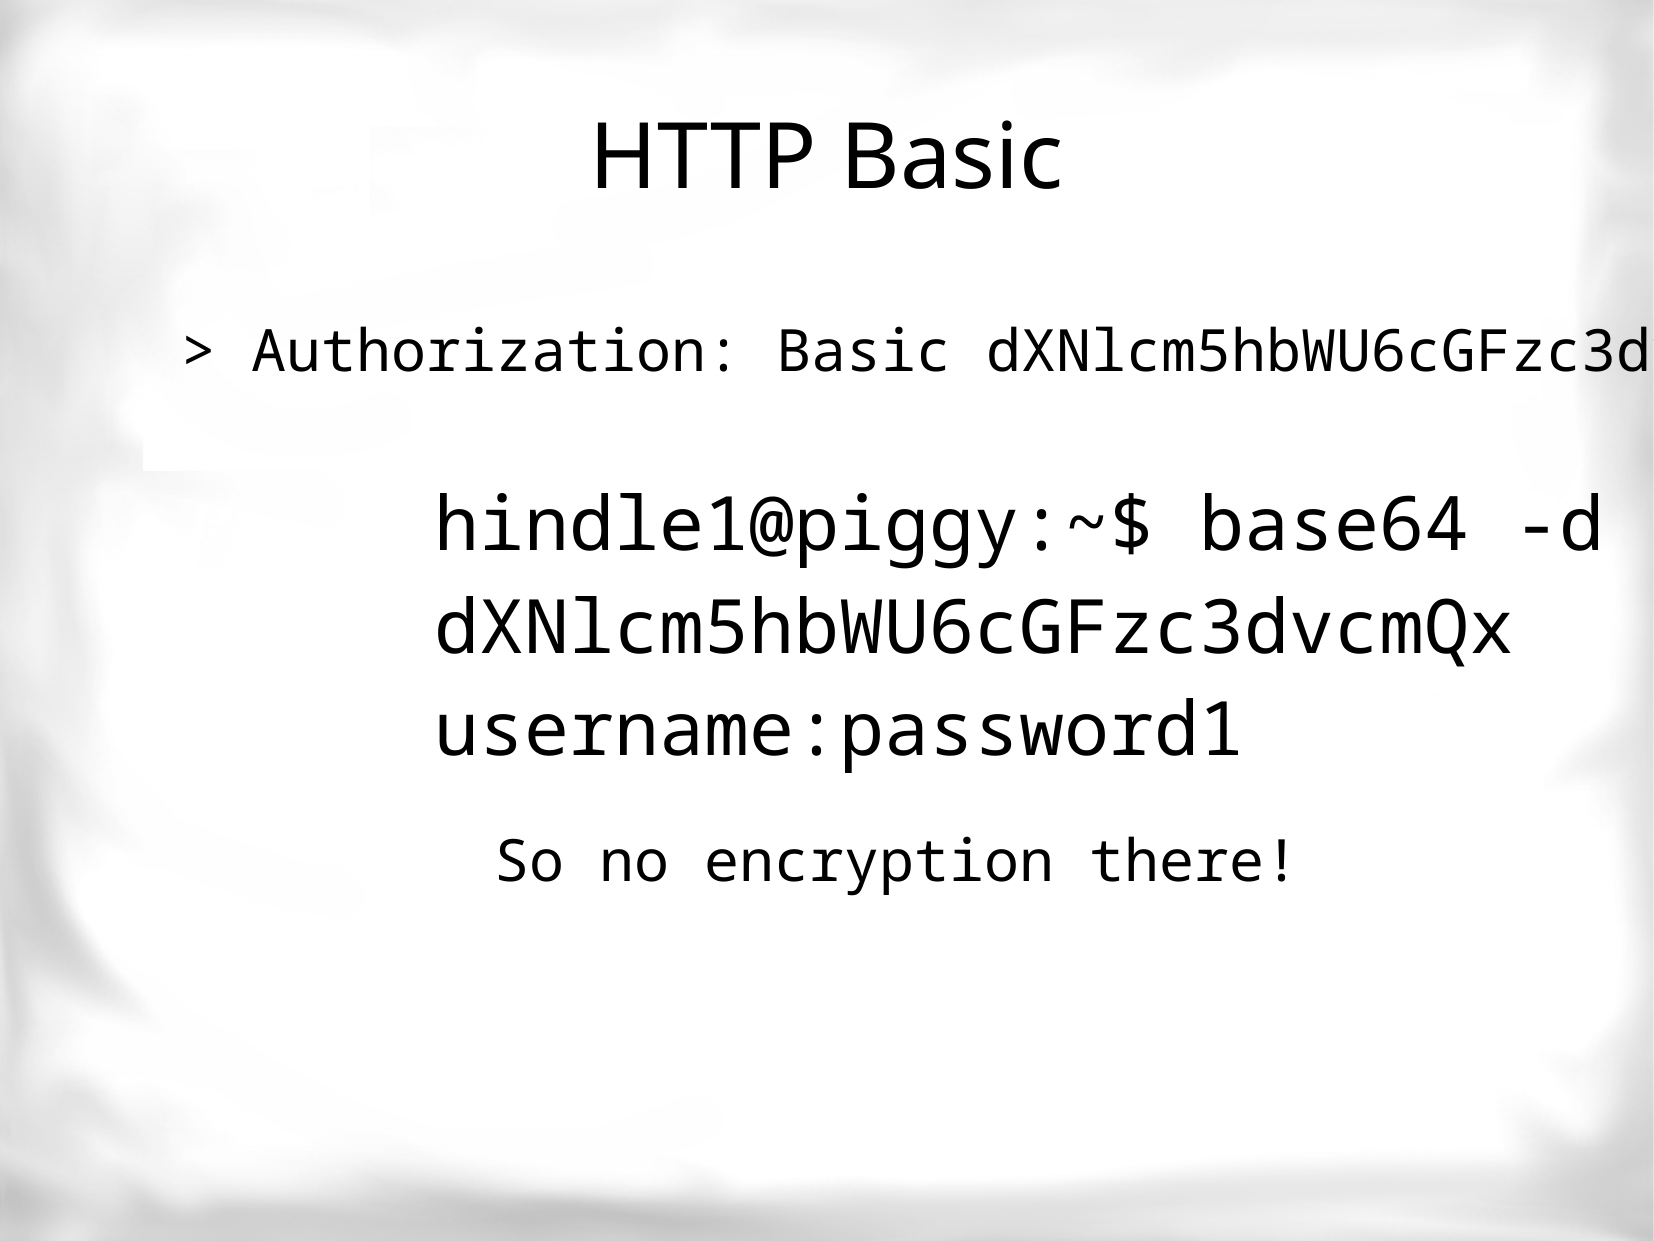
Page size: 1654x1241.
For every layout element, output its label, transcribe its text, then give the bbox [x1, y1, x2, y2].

text_box > Authorization: Basic dXNlcm5hbWU6cGFzc3dvcmQx [166, 301, 1571, 376]
text_box So no encryption there! [480, 811, 1183, 886]
title HTTP Basic [82, 49, 1571, 257]
picture [0, 0, 1654, 1241]
text_box hindle1@piggy:~$ base64 -d dXNlcm5hbWU6cGFzc3dvcmQx username:password1 [420, 463, 1425, 703]
